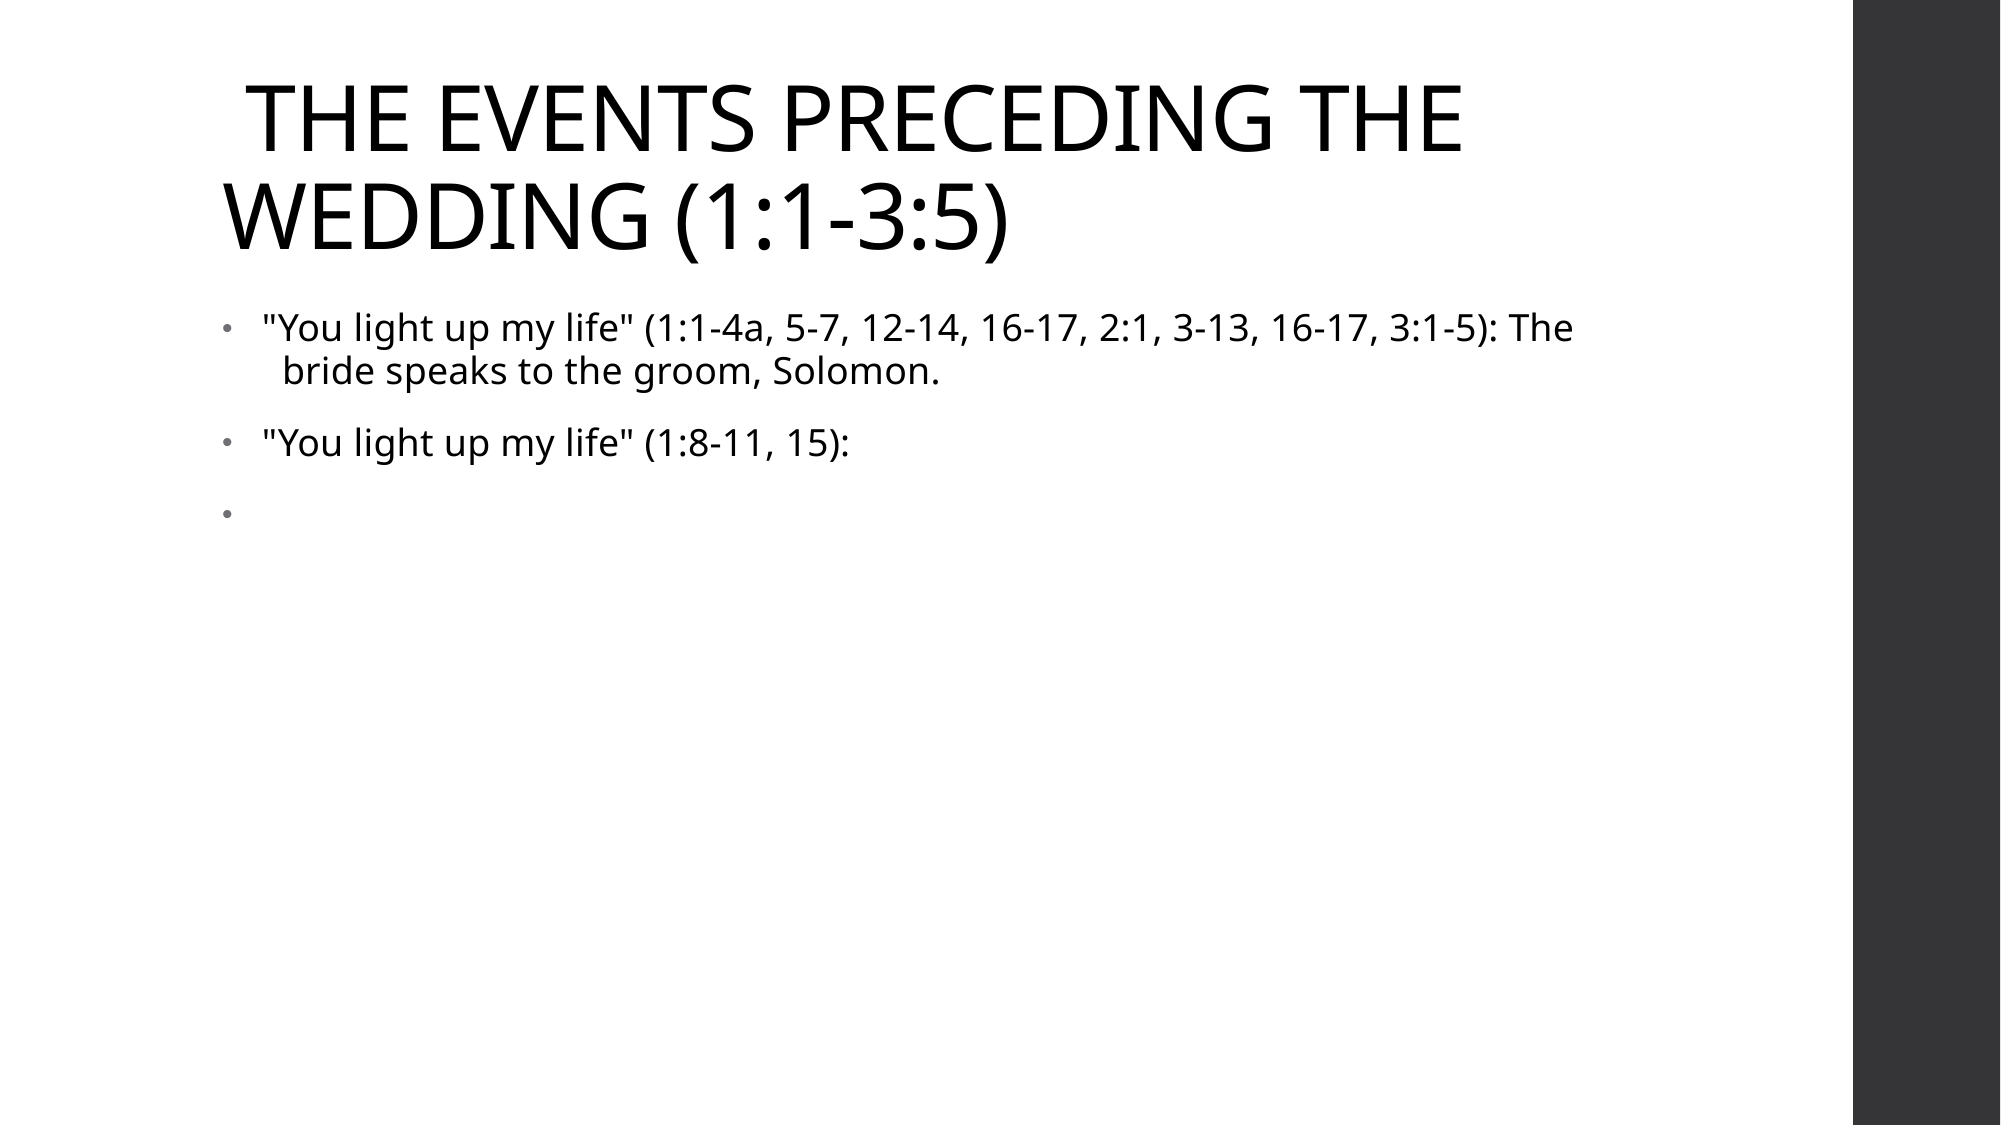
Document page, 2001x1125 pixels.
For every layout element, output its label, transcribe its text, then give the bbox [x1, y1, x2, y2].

title THE EVENTS PRECEDING THE WEDDING (1:1-3:5) [206, 60, 1797, 278]
list "You light up my life" (1:1-4a, 5-7, 12-14, 16-17, 2:1, 3-13, 16-17, 3:1-5): The bride speaks to the groom, Solomon. "You light up my life" (1:8-11, 15): [206, 299, 1617, 1014]
